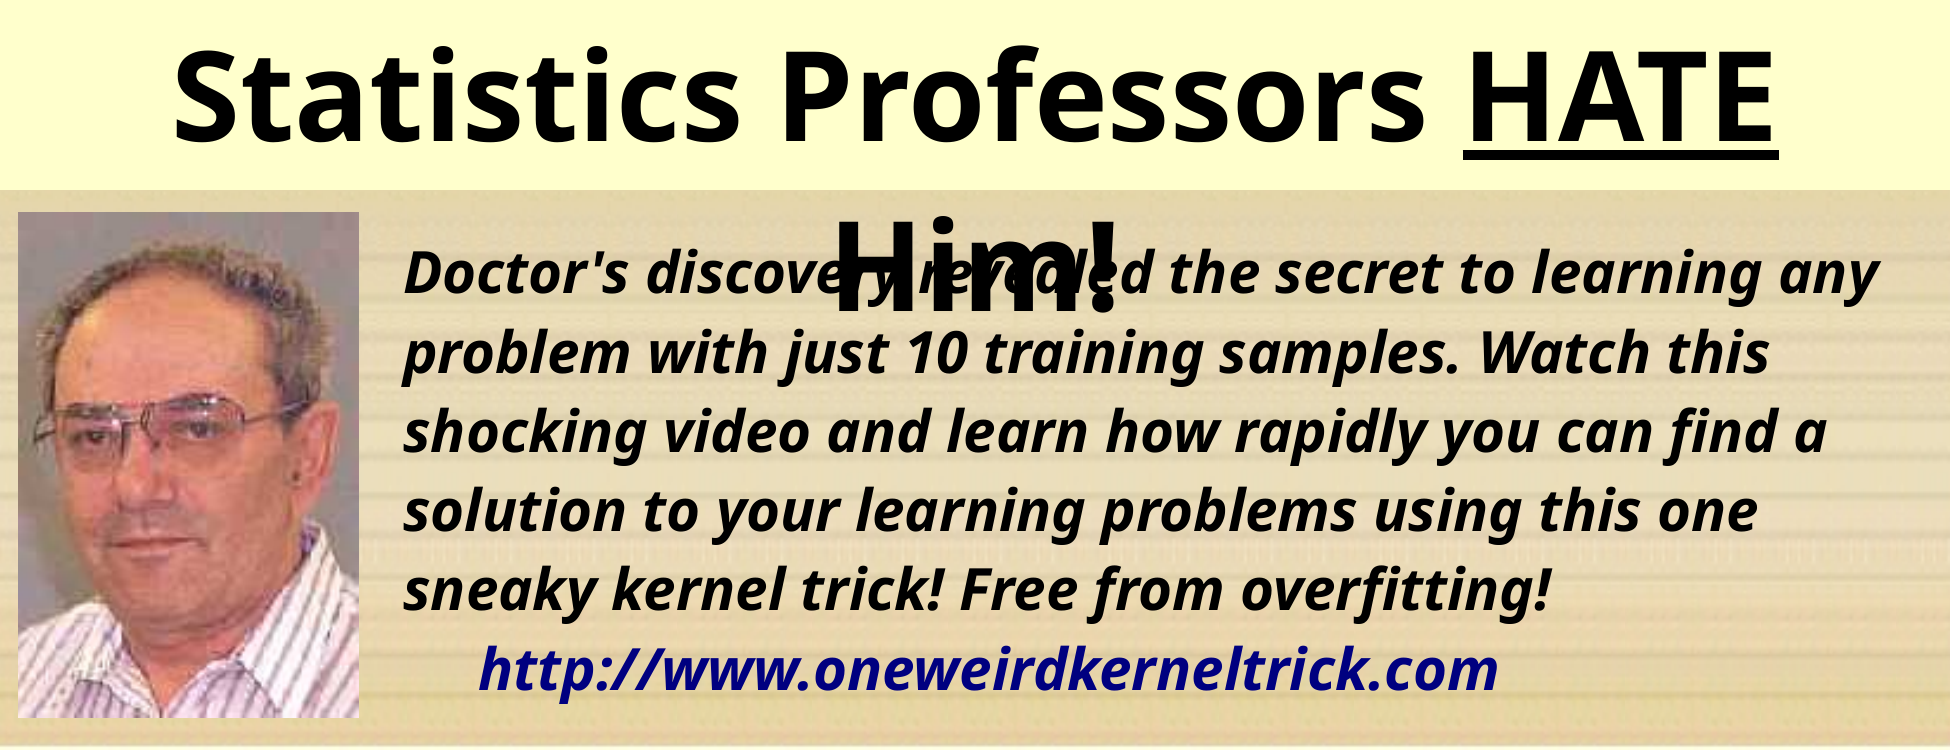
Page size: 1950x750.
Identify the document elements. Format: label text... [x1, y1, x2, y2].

picture [1203, 664, 1214, 672]
picture [925, 663, 932, 679]
text_box Doctor's discovery revealed the secret to learning any problem with just 10 training samples. Watch this shocking video and learn how rapidly you can find a solution to your learning problems using this one sneaky kernel trick! Free from overfitting! http://www.oneweirdkerneltrick.com [388, 224, 1950, 663]
picture [1111, 664, 1122, 672]
text_box Statistics Professors HATE Him! [0, 0, 1950, 207]
picture [573, 665, 584, 684]
picture [824, 665, 836, 684]
picture [765, 663, 772, 679]
picture [1348, 663, 1356, 671]
picture [0, 190, 1950, 750]
picture [894, 664, 905, 672]
picture [737, 663, 745, 682]
picture [783, 663, 791, 682]
picture [1044, 665, 1056, 684]
picture [719, 663, 726, 679]
picture [943, 663, 951, 682]
picture [1080, 663, 1088, 671]
picture [691, 663, 699, 682]
picture [971, 664, 982, 672]
picture [1424, 665, 1436, 684]
picture [673, 663, 680, 679]
